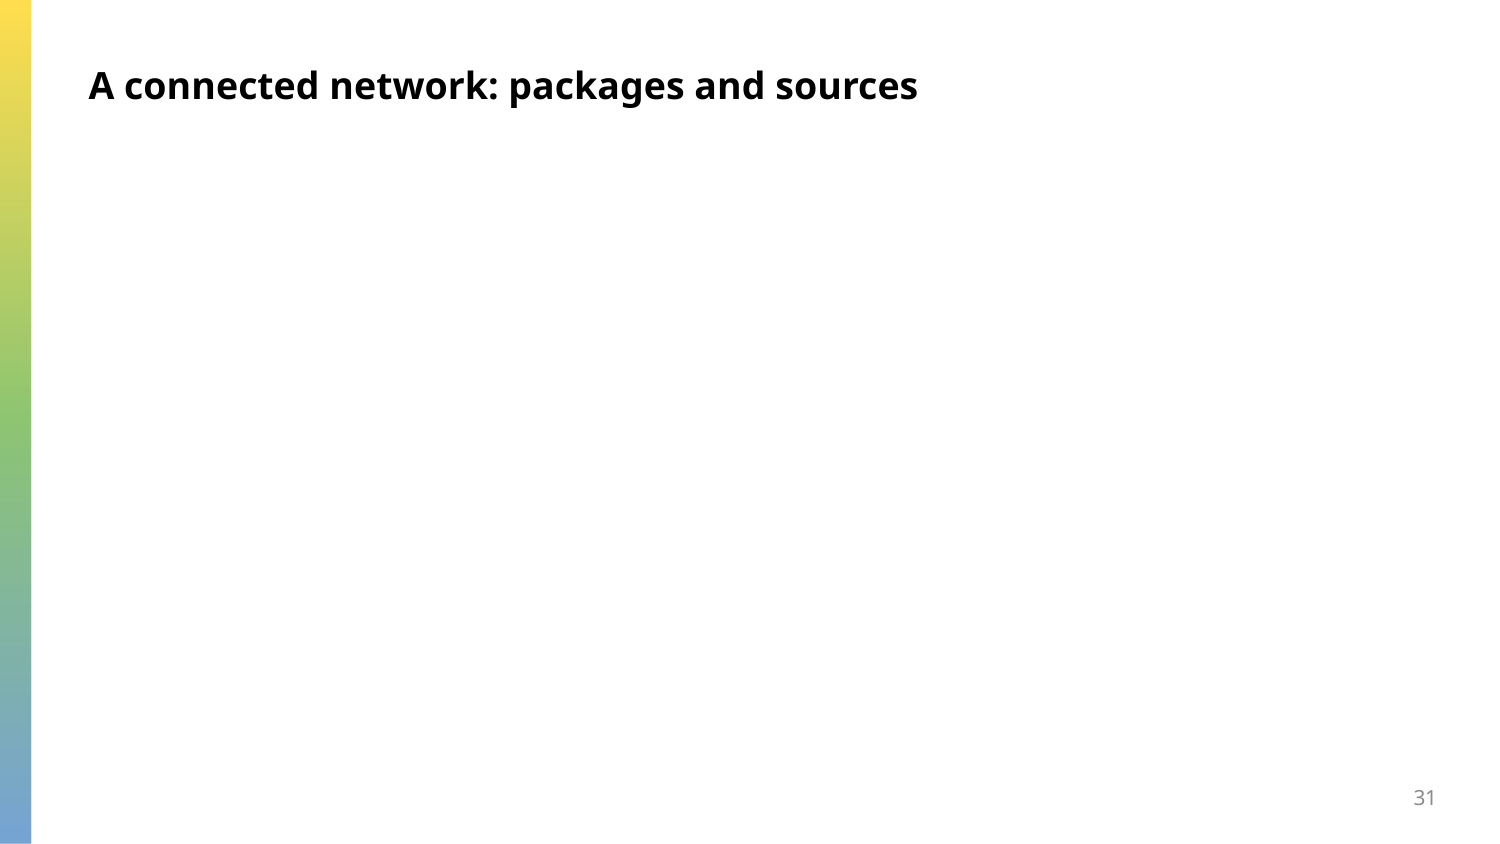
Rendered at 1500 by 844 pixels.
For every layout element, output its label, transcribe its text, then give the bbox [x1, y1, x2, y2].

picture [0, 0, 1500, 844]
list A connected network: packages and sources [88, 61, 1442, 157]
